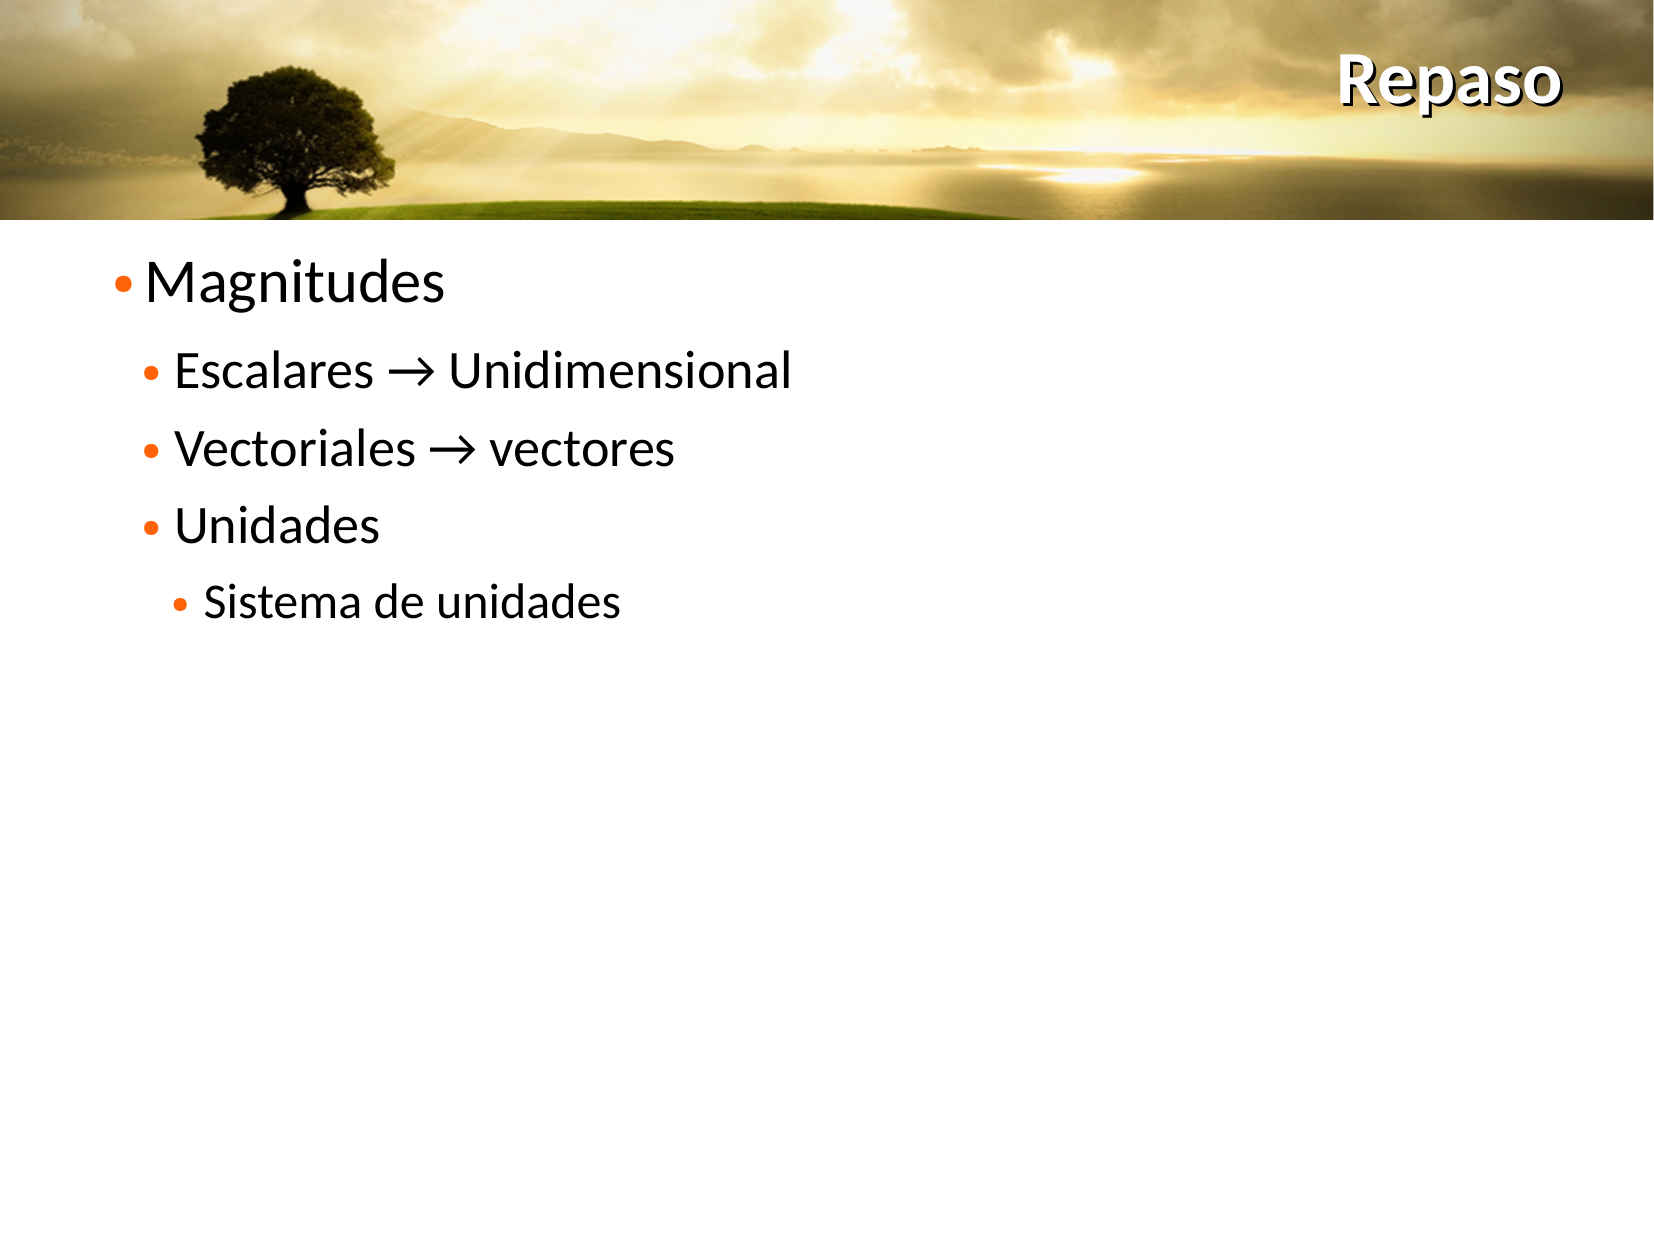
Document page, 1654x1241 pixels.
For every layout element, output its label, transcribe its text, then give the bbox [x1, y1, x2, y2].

list Magnitudes Escalares → Unidimensional Vectoriales → vectores Unidades Sistema de unidades [82, 255, 809, 685]
picture [0, 0, 1654, 220]
title Repaso [75, 19, 1564, 151]
